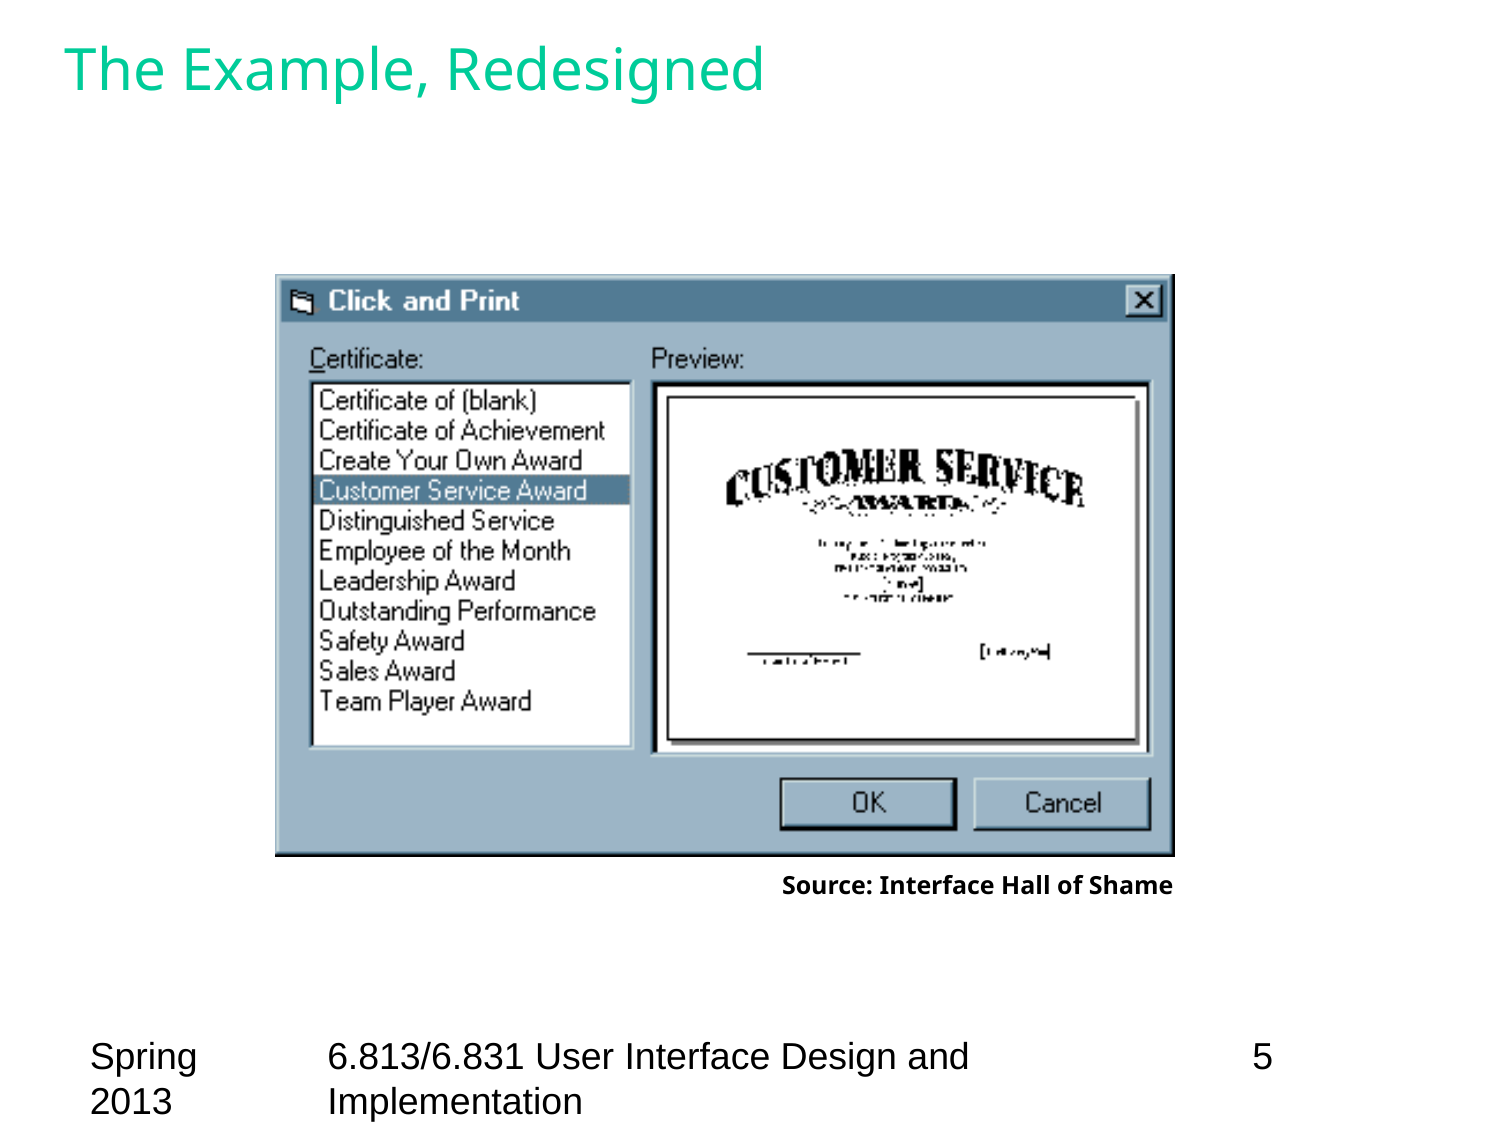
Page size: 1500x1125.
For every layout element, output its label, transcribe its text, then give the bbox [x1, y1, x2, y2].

text_box Source: Interface Hall of Shame [767, 862, 1190, 908]
title The Example, Redesigned [50, 24, 1438, 150]
picture [275, 274, 1175, 857]
footer 6.813/6.831 User Interface Design and Implementation [312, 1024, 1225, 1103]
slide_number Spring 2013 [75, 1024, 300, 1103]
list [112, 224, 1388, 1000]
slide_number <number> [1237, 1024, 1425, 1103]
